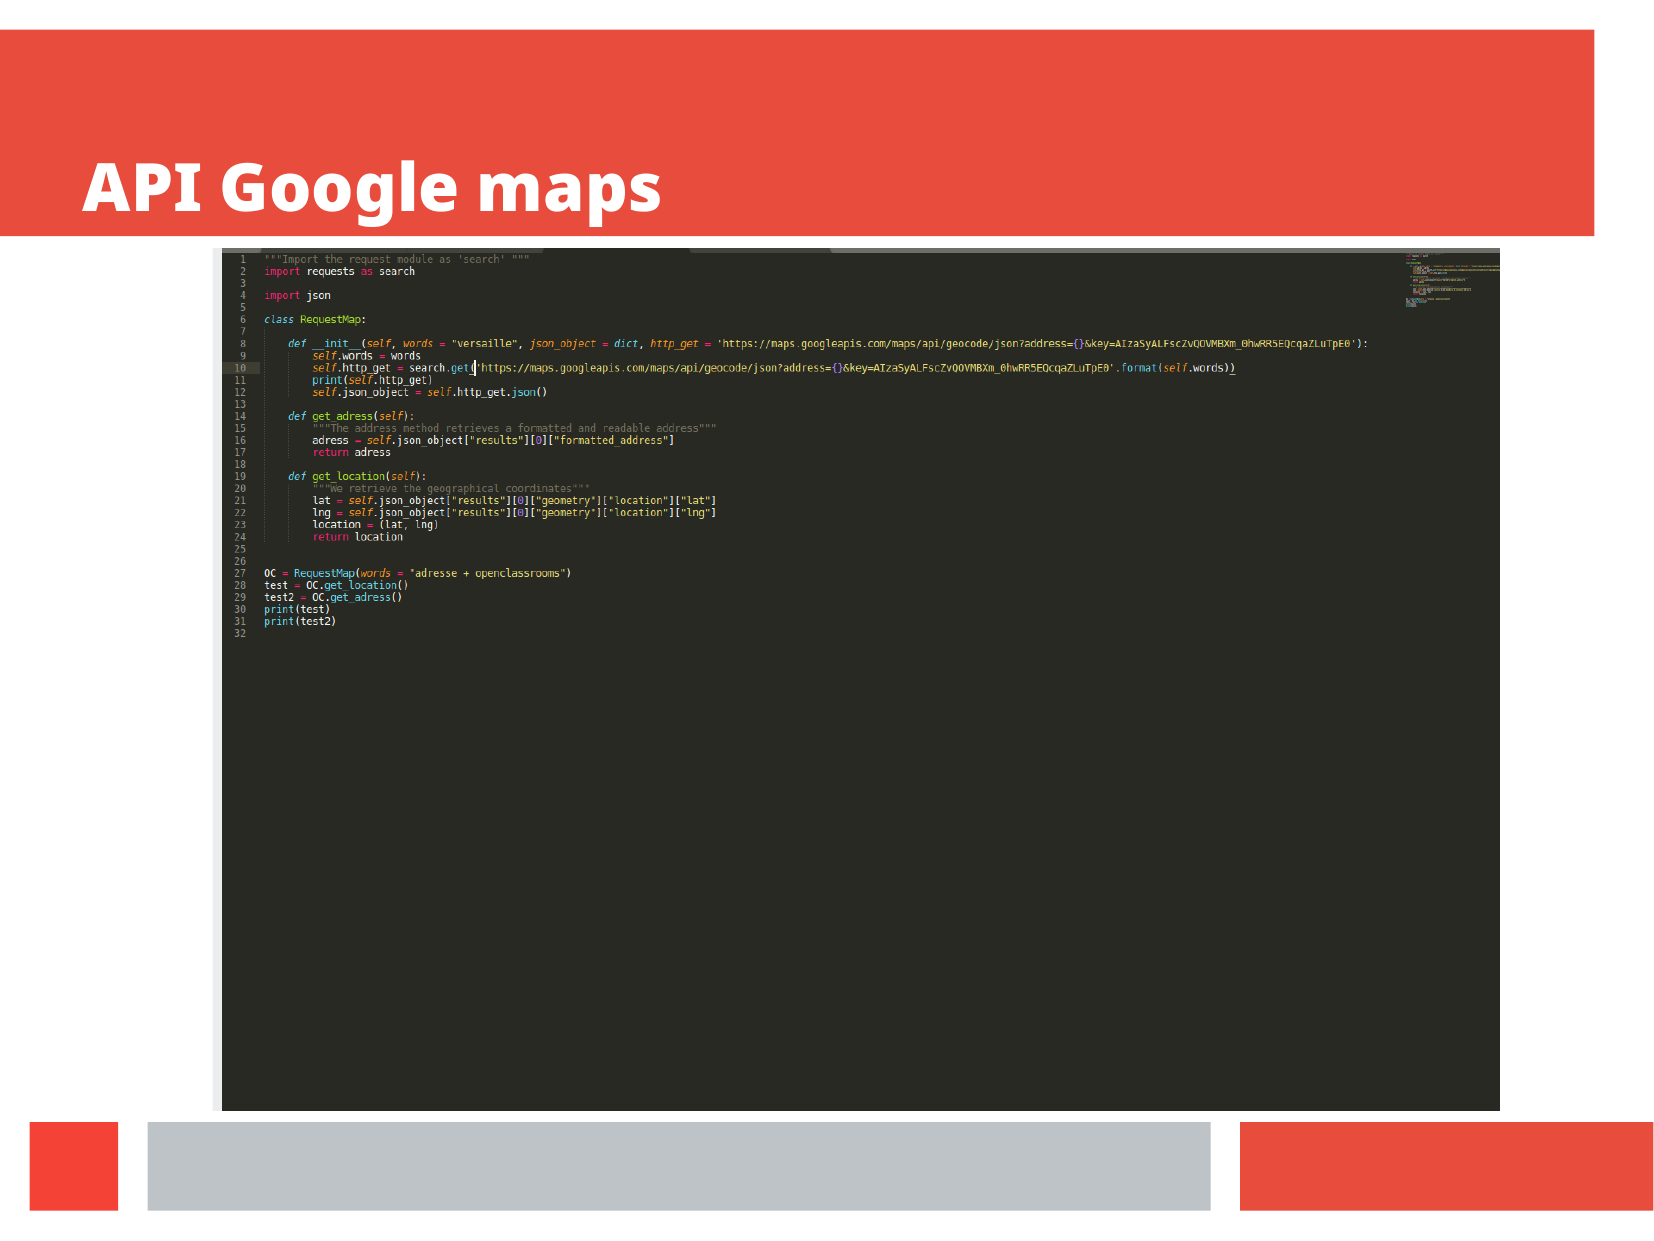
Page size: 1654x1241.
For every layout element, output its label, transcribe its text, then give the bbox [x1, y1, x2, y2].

picture [212, 248, 1500, 1111]
title API Google maps [82, 152, 1571, 231]
